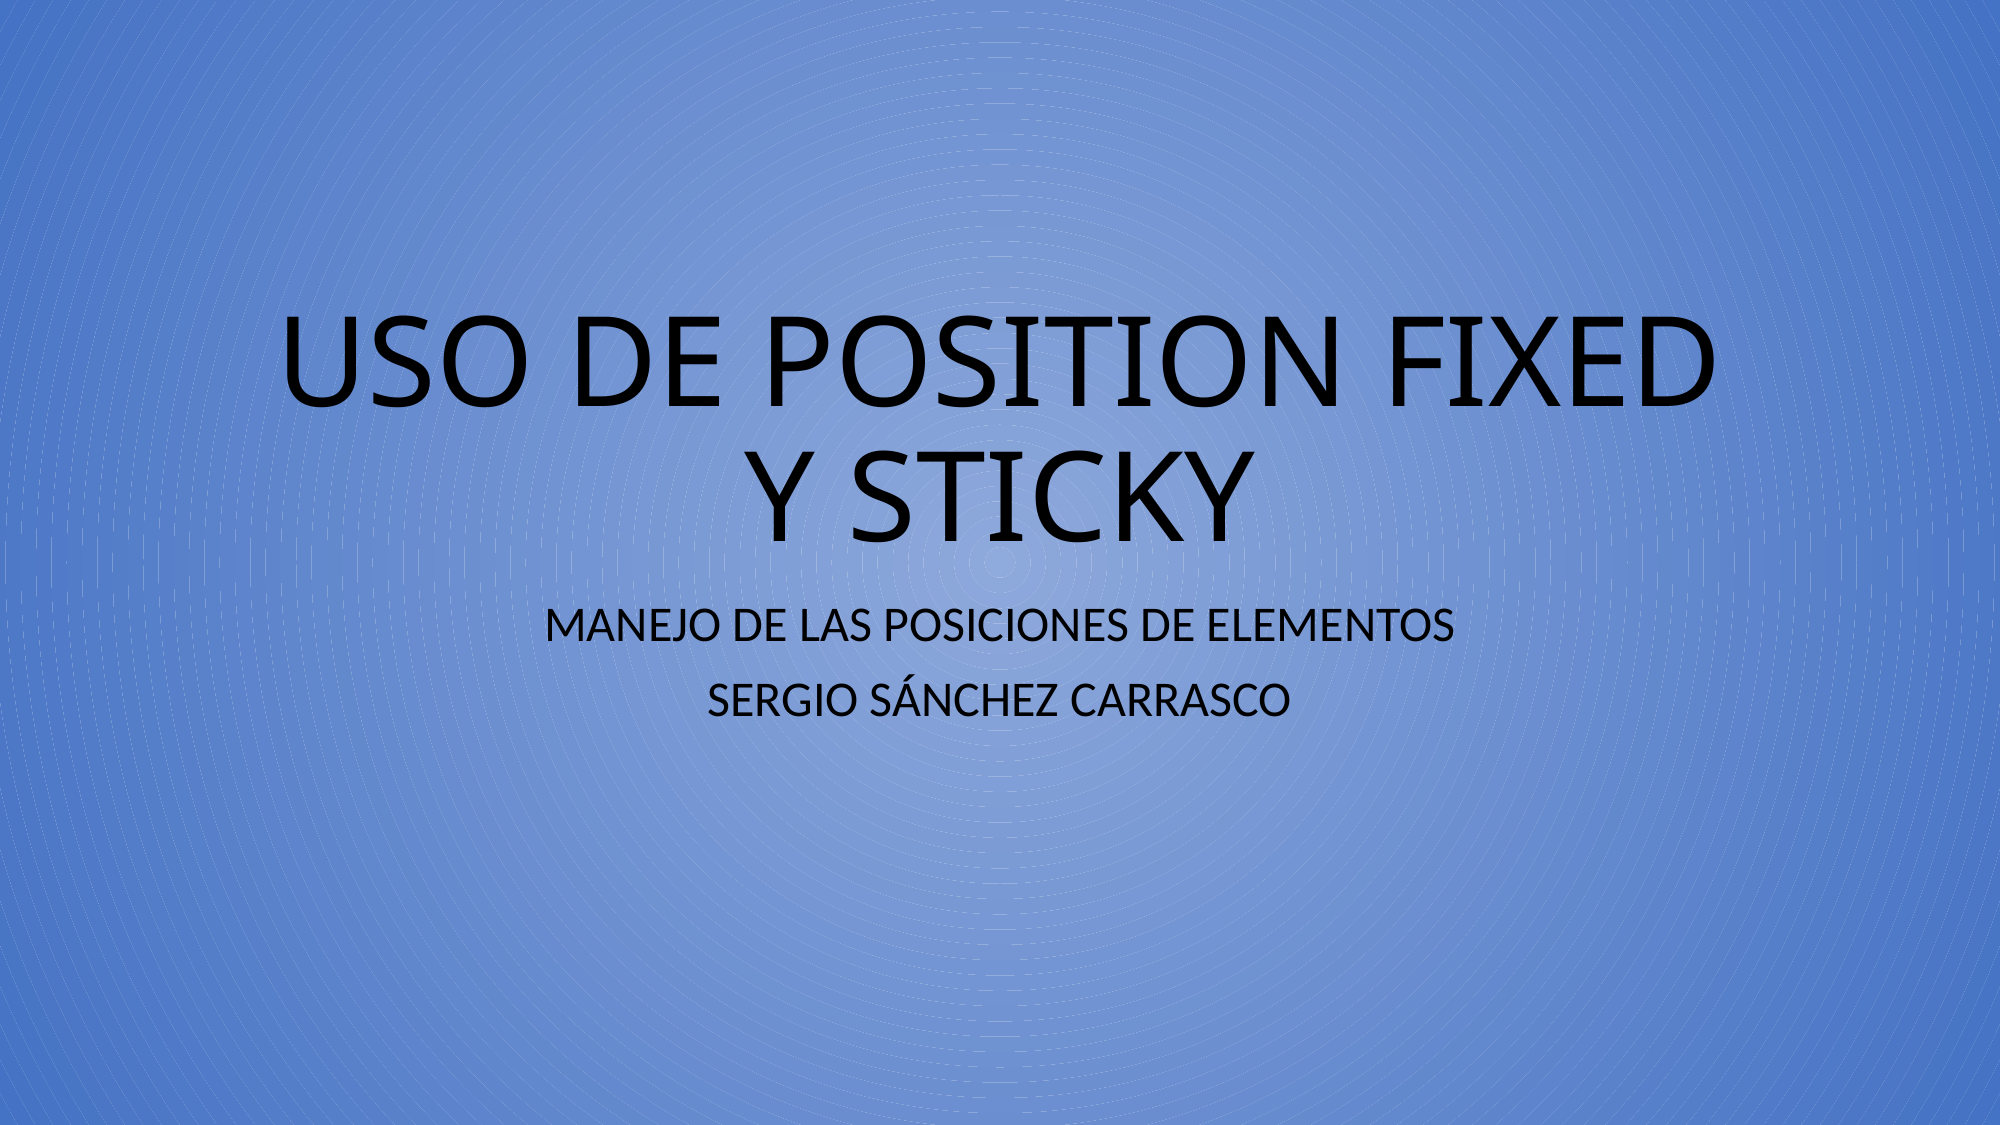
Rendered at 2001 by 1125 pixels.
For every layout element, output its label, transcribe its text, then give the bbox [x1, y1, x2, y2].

title USO DE POSITION FIXED Y STICKY [249, 184, 1750, 576]
subtitle MANEJO DE LAS POSICIONES DE ELEMENTOS SERGIO SÁNCHEZ CARRASCO [249, 590, 1750, 863]
